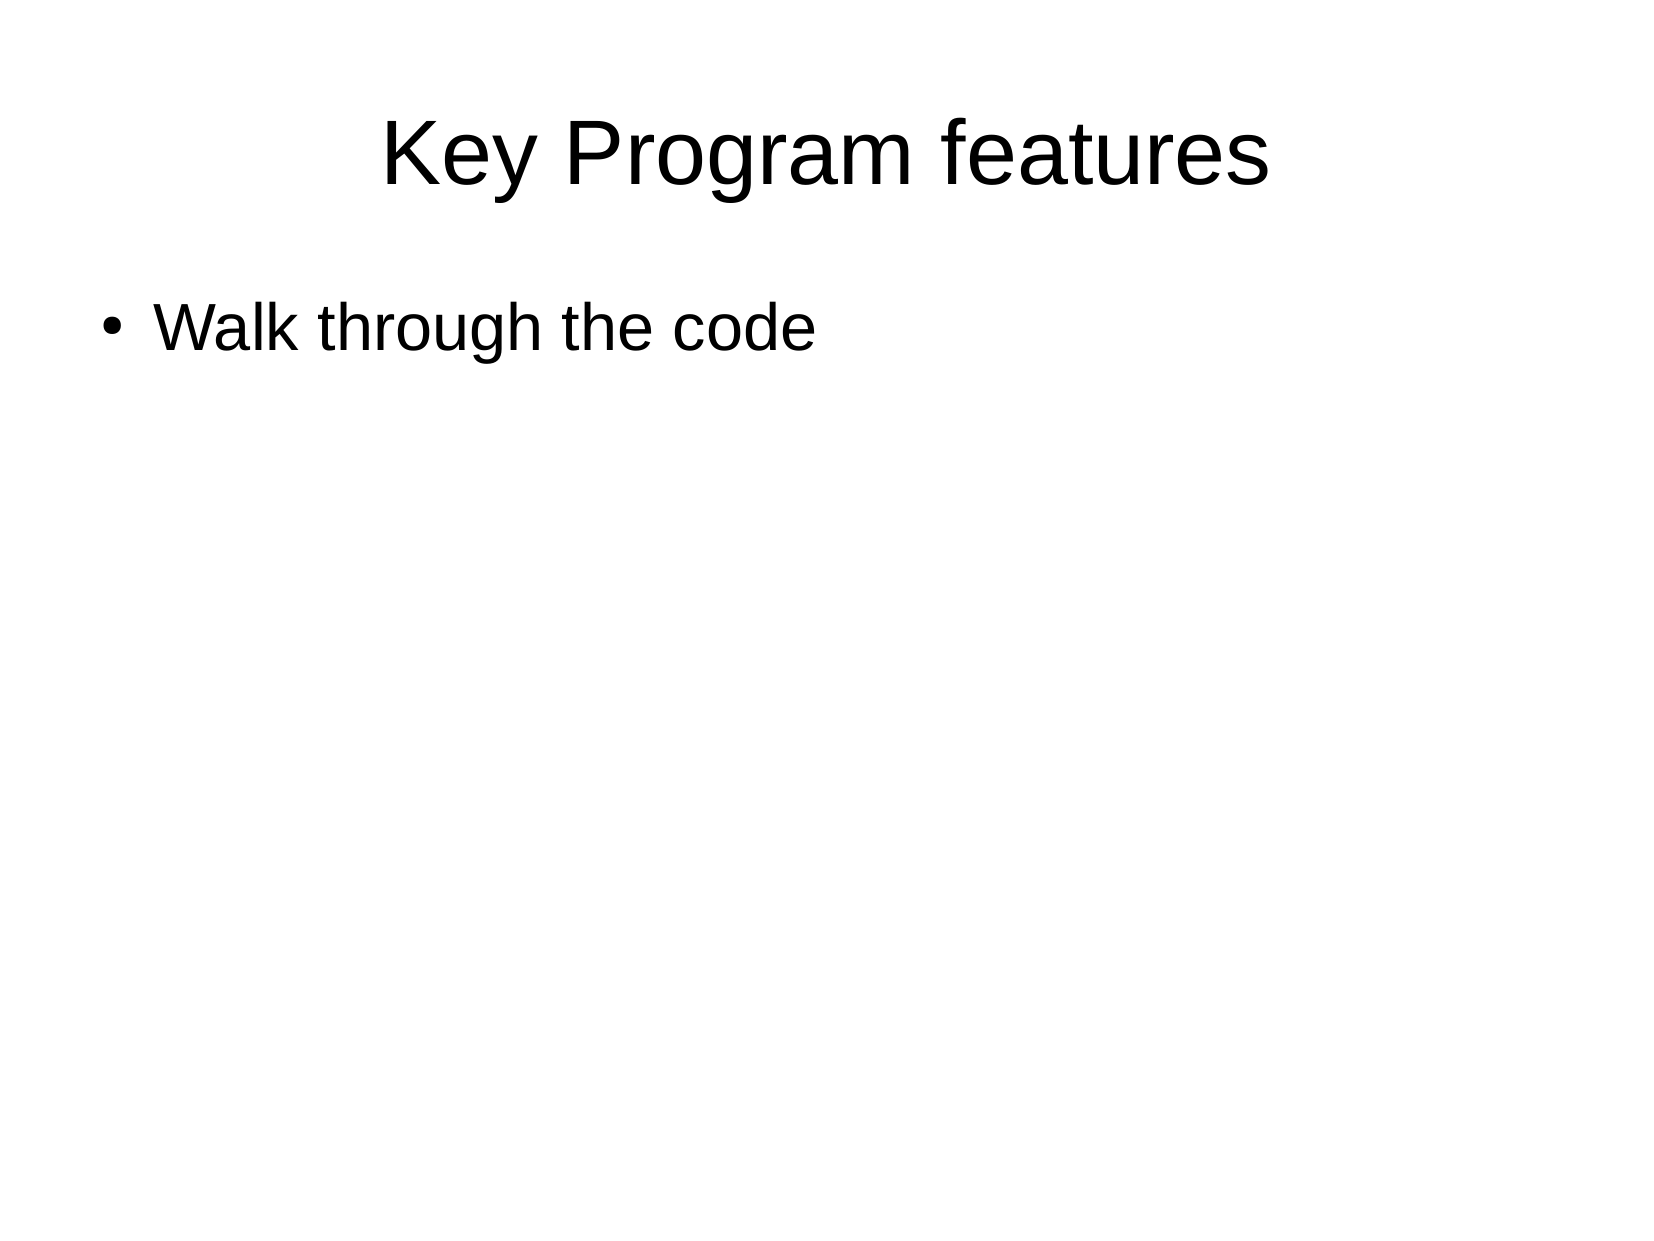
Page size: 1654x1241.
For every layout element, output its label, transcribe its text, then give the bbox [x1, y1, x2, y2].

list Walk through the code [82, 290, 1571, 1109]
title Key Program features [82, 49, 1571, 257]
